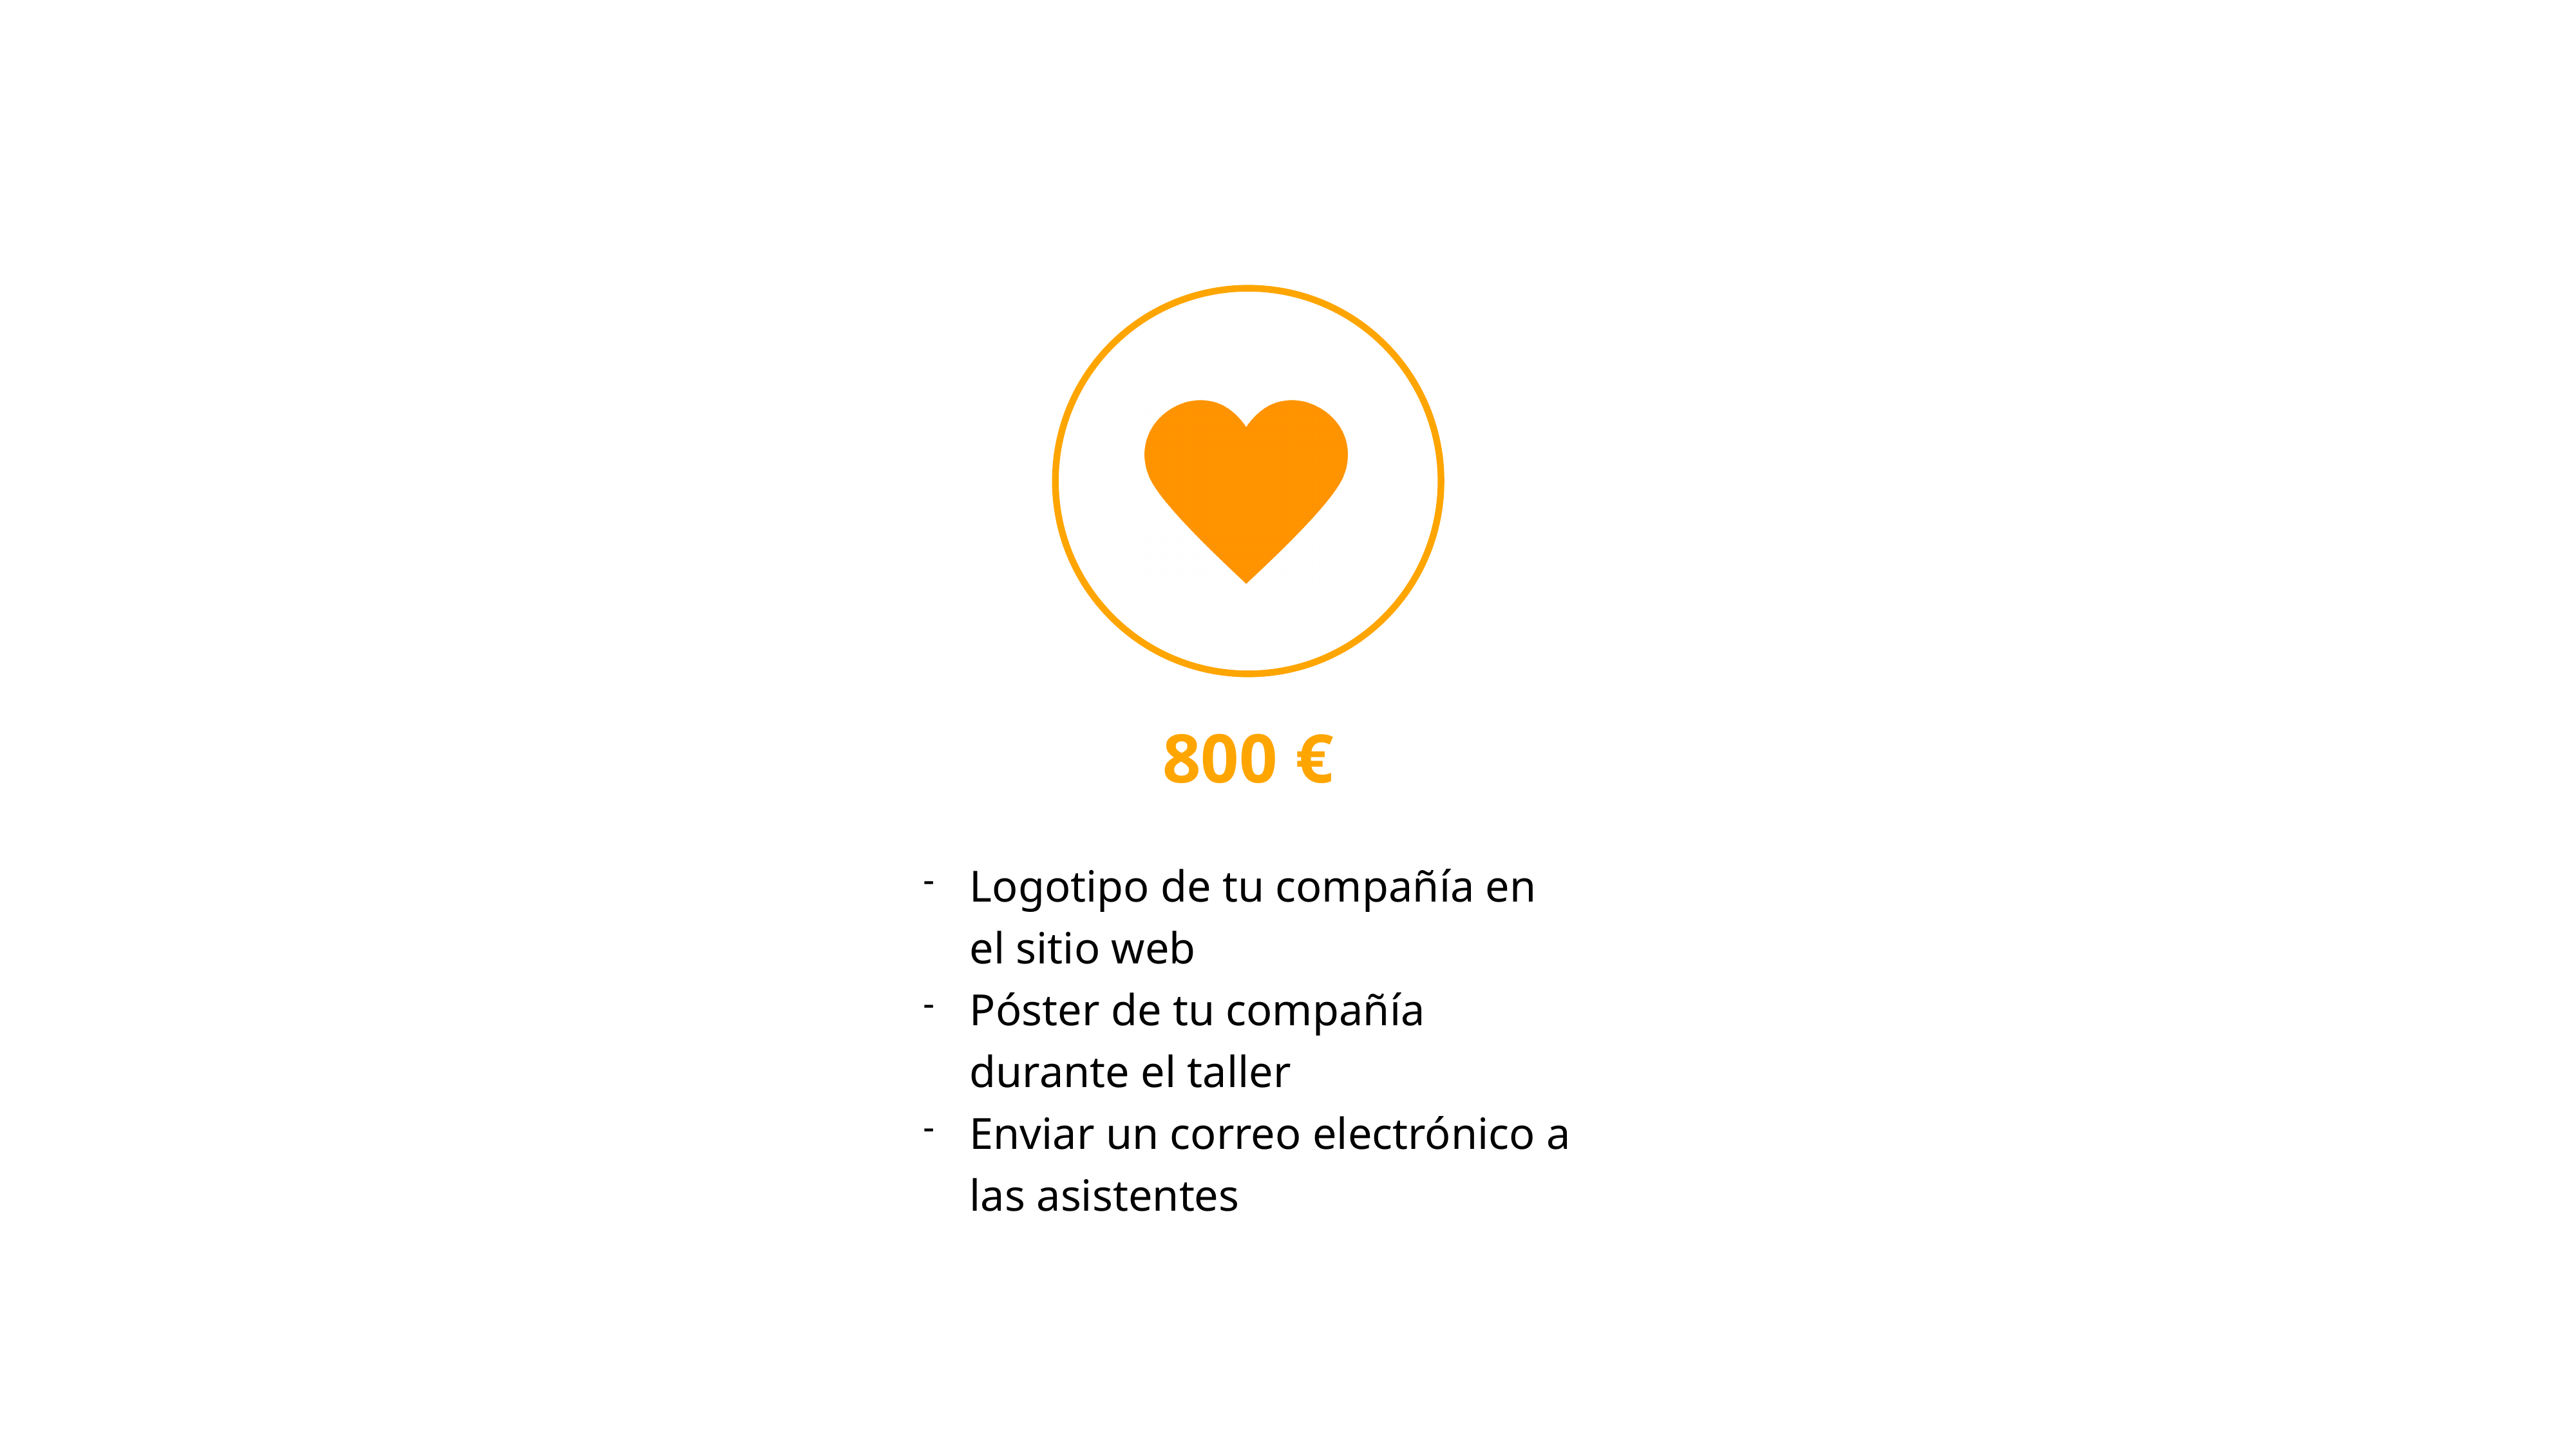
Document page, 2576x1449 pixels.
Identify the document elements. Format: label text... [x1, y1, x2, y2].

text_box Logotipo de tu compañía en el sitio web Póster de tu compañía durante el taller Enviar un correo electrónico a las asistentes [923, 848, 1573, 1220]
picture [1144, 400, 1348, 584]
text_box 800 € [1157, 710, 1340, 802]
